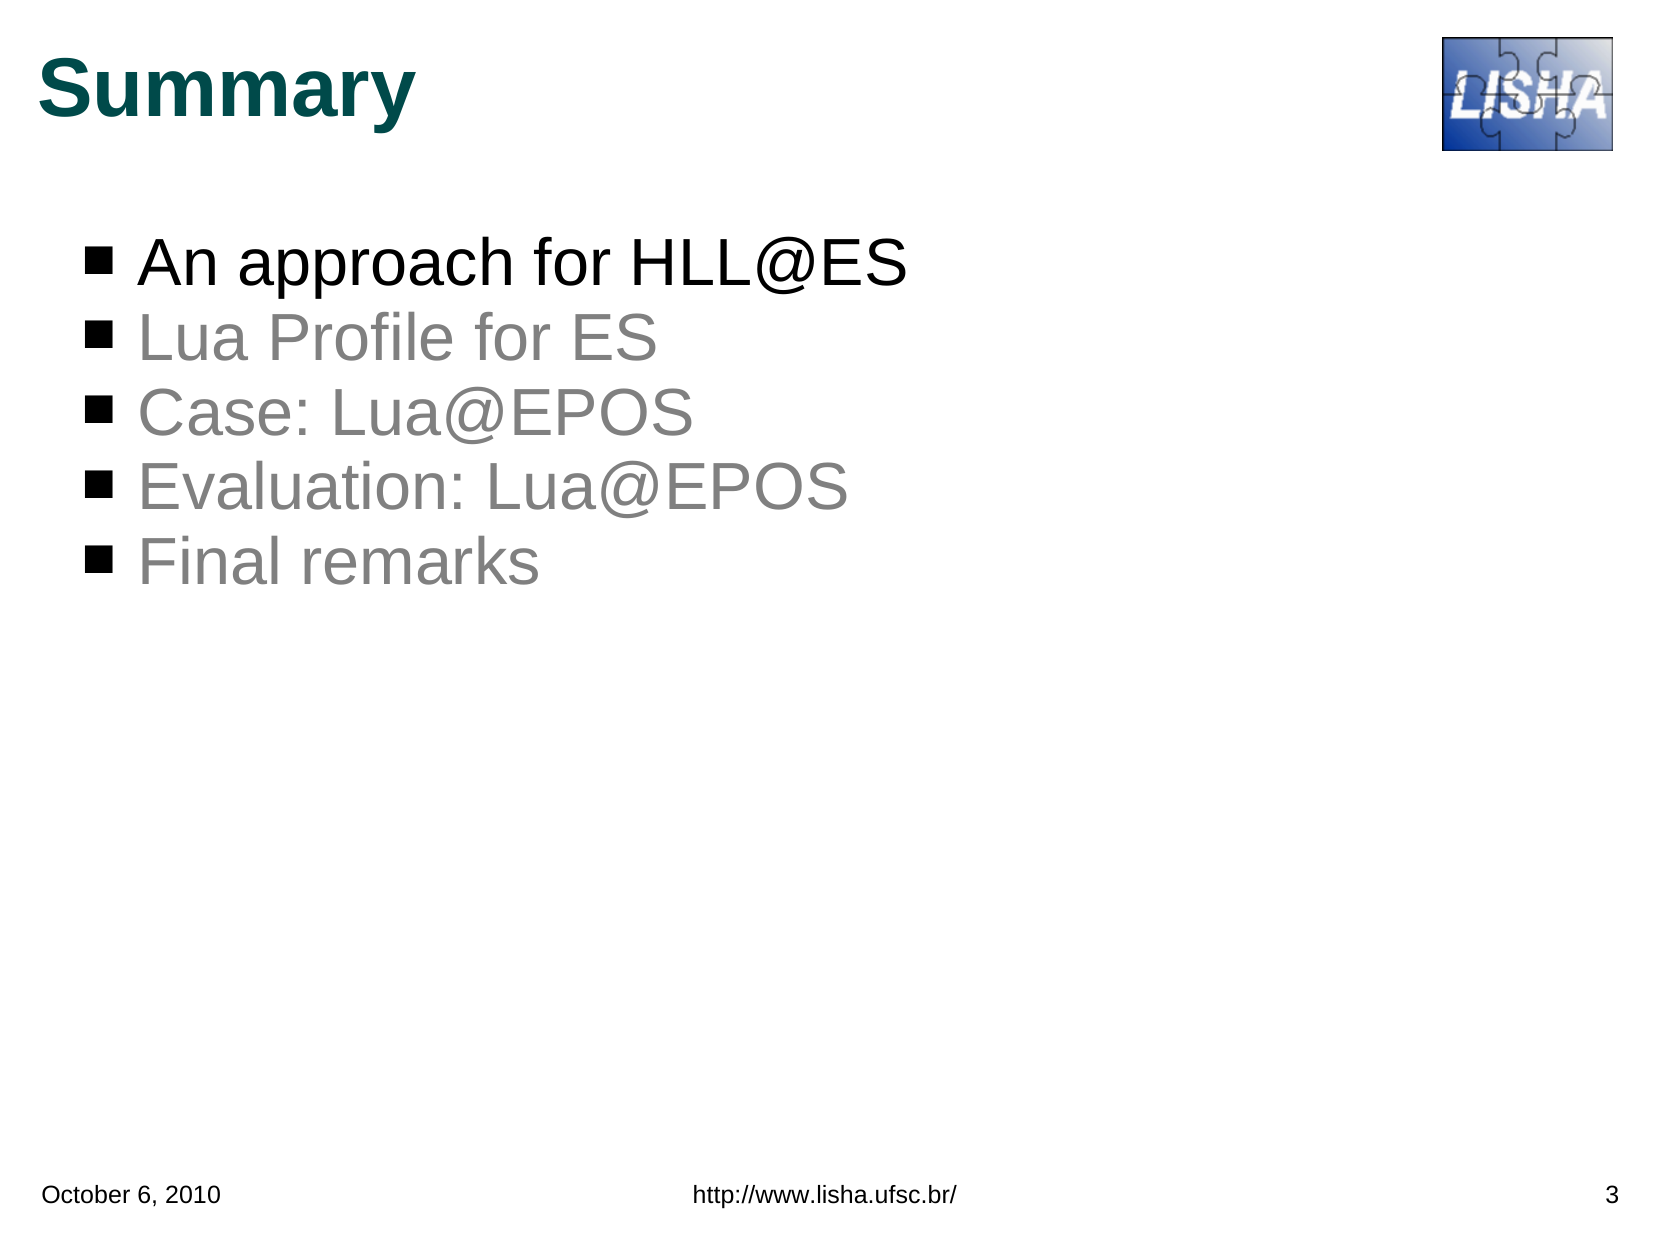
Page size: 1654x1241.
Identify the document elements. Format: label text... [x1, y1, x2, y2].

list An approach for HLL@ES Lua Profile for ES Case: Lua@EPOS Evaluation: Lua@EPOS Final remarks [37, 225, 1613, 1163]
picture [1442, 37, 1613, 151]
title Summary [37, 37, 1426, 151]
